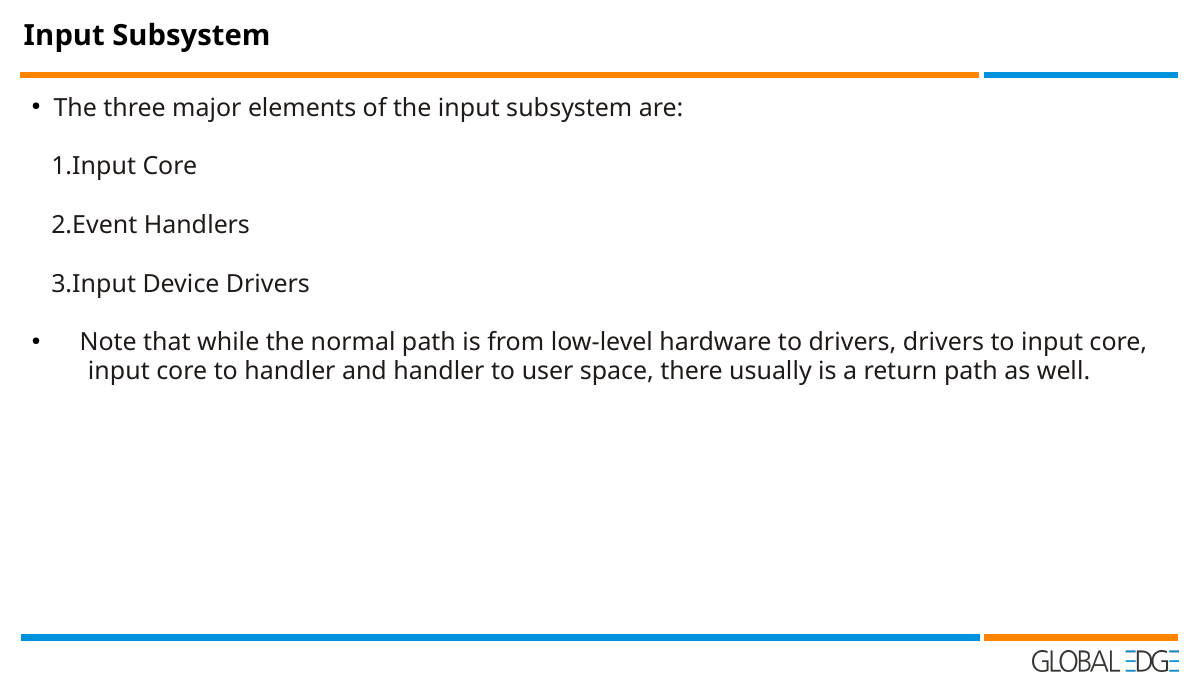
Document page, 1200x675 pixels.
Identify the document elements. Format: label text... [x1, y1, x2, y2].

title Input Subsystem [12, 9, 1087, 62]
list The three major elements of the input subsystem are: 1.Input Core 2.Event Handlers 3.Input Device Drivers Note that while the normal path is from low-level hardware to drivers, drivers to input core, input core to handler and handler to user space, there usually is a return path as well. [20, 87, 1178, 627]
picture [1032, 650, 1179, 672]
